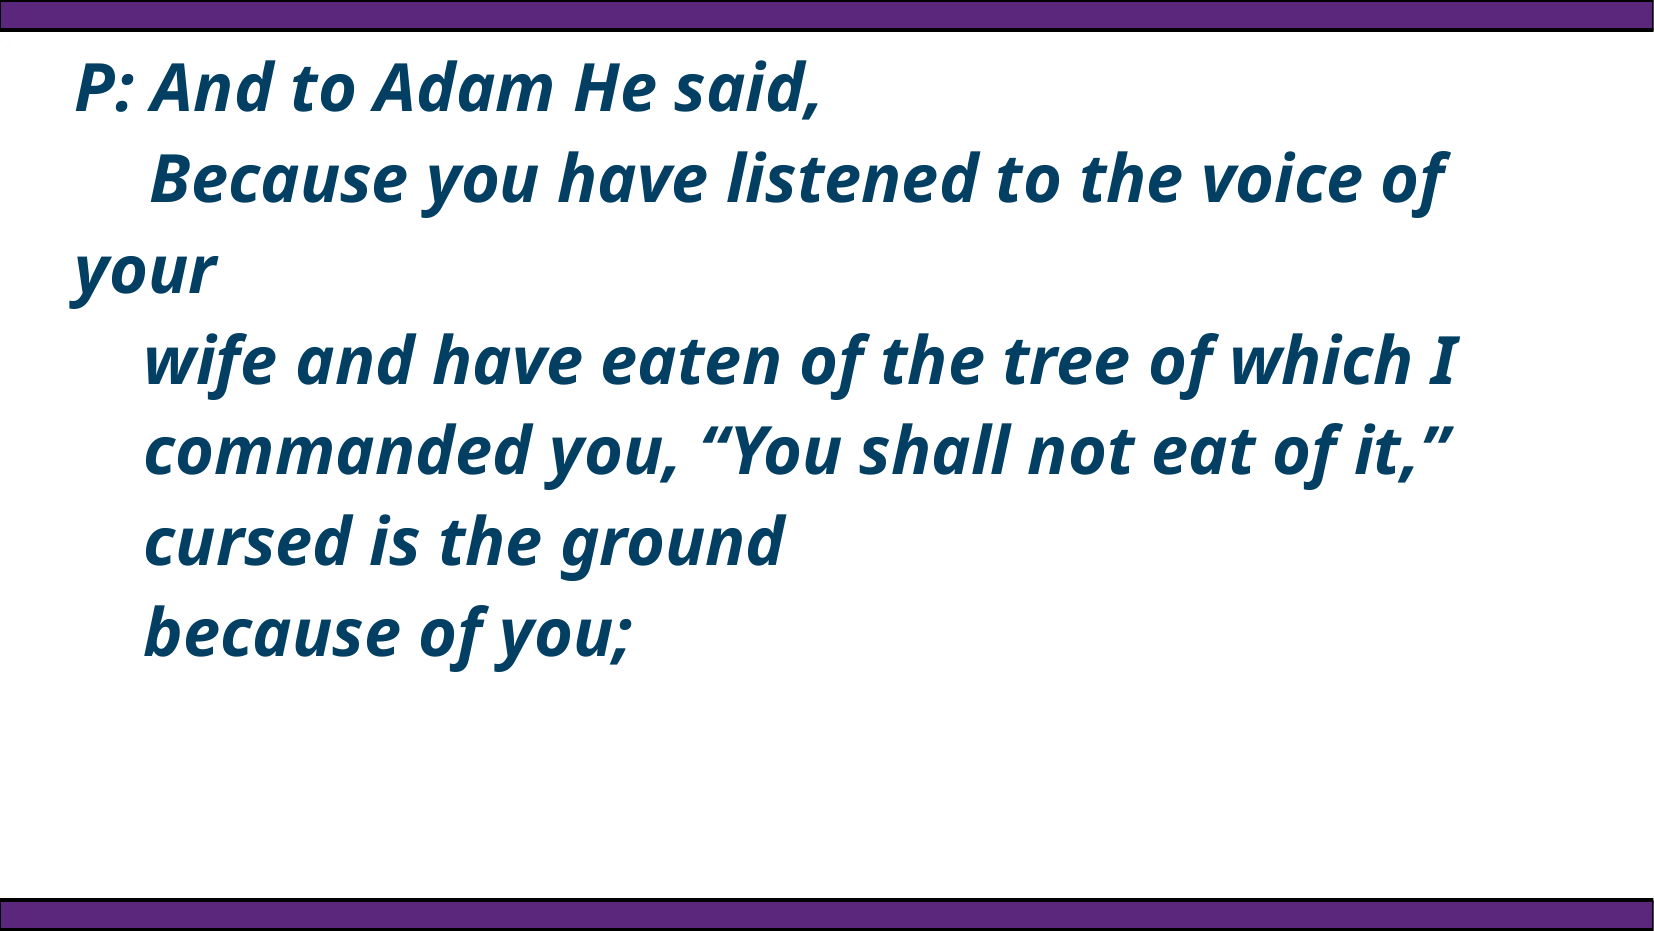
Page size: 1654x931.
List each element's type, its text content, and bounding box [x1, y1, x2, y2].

text_box P: And to Adam He said, Because you have listened to the voice of your wife and have eaten of the tree of which I commanded you, “You shall not eat of it,” cursed is the ground because of you; [60, 33, 1606, 581]
picture [0, 31, 1654, 900]
text_box [0, 900, 1654, 931]
text_box [0, 0, 1654, 31]
